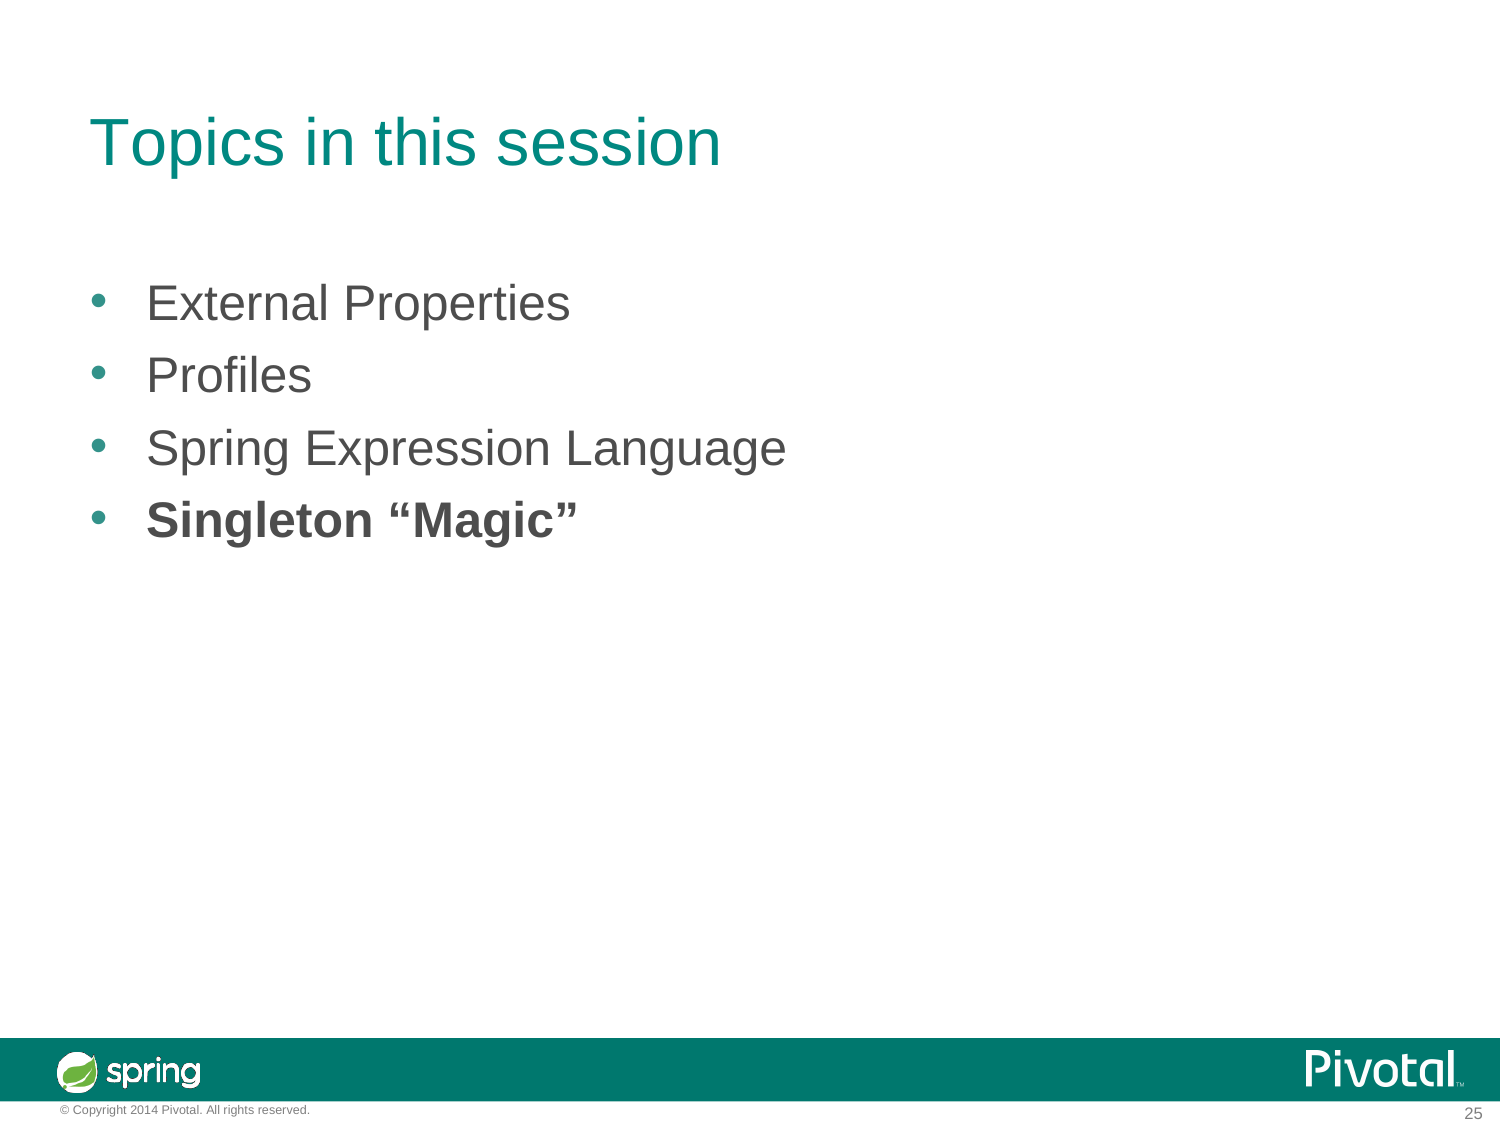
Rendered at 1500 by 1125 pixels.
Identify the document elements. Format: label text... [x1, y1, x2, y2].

picture [32, 1041, 210, 1103]
title Topics in this session [75, 45, 1426, 233]
list External Properties Profiles Spring Expression Language Singleton “Magic” [75, 262, 1426, 1005]
picture [1306, 1050, 1464, 1087]
